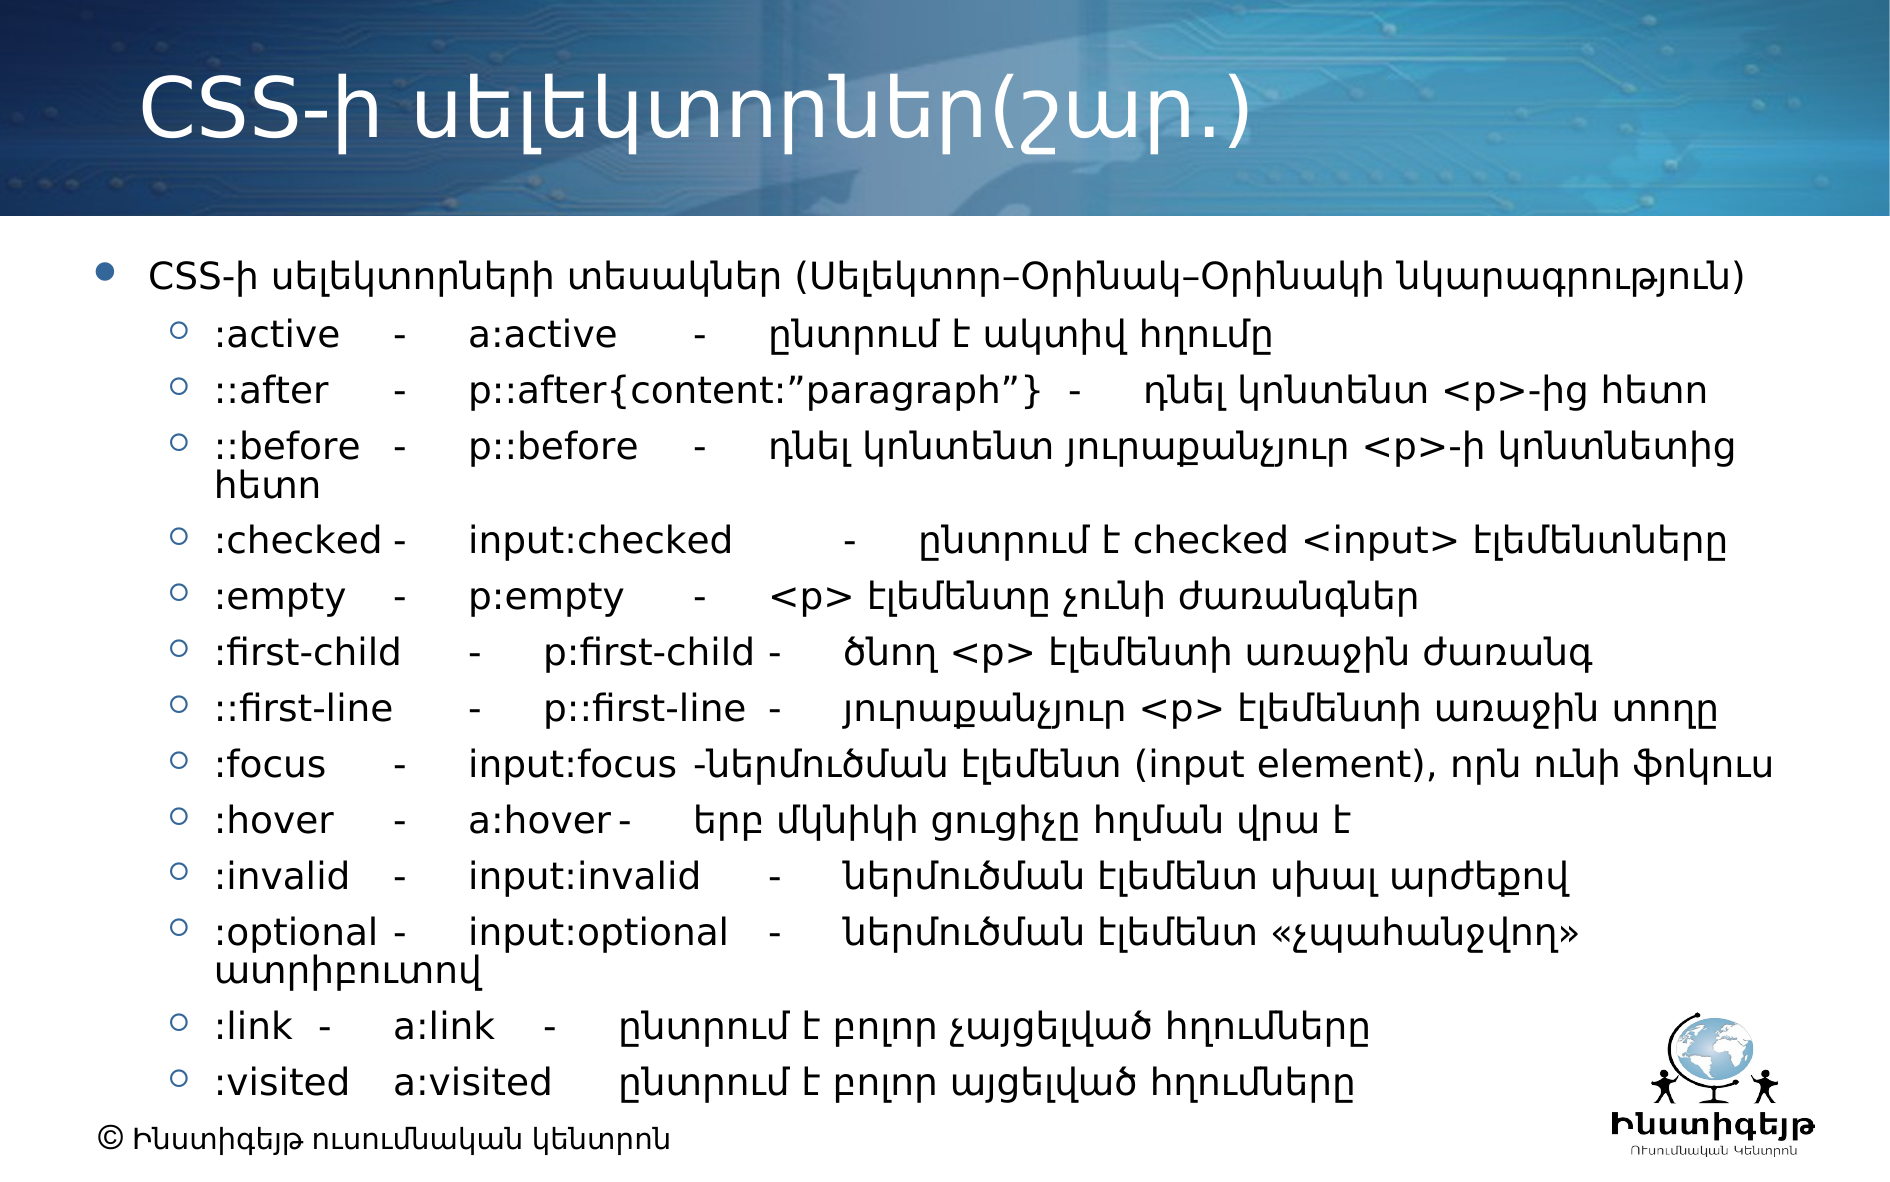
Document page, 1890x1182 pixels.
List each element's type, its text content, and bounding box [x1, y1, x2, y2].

picture [0, 0, 1890, 216]
picture [1612, 1041, 1815, 1157]
list CSS-ի սելեկտորների տեսակներ (Սելեկտոր–Օրինակ–Օրինակի նկարագրություն) :active - a:active - ընտրում է ակտիվ հղումը ::after - p::after{content:”paragraph”} - դնել կոնտենտ <p>-ից հետո ::before - p::before - դնել կոնտենտ յուրաքանչյուր <p>-ի կոնտնետից հետո :checked - input:checked - ընտրում է checked <input> էլեմենտները :empty - p:empty - <p> էլեմենտը չունի ժառանգներ :first-child - p:first-child - ծնող <p> էլեմենտի առաջին ժառանգ ::first-line - p::first-line - յուրաքանչյուր <p> էլեմենտի առաջին տողը :focus - input:focus -ներմուծման էլեմենտ (input element), որն ունի ֆոկուս :hover - a:hover - երբ մկնիկի ցուցիչը հղման վրա է :invalid - input:invalid - ներմուծման էլեմենտ սխալ արժեքով :optional - input:optional - ներմուծման էլեմենտ «չպահանջվող» ատրիբուտով :link - a:link - ընտրում է բոլոր չայցելված հղումները :visited a:visited ընտրում է բոլոր այցելված հղումները [93, 258, 1838, 289]
